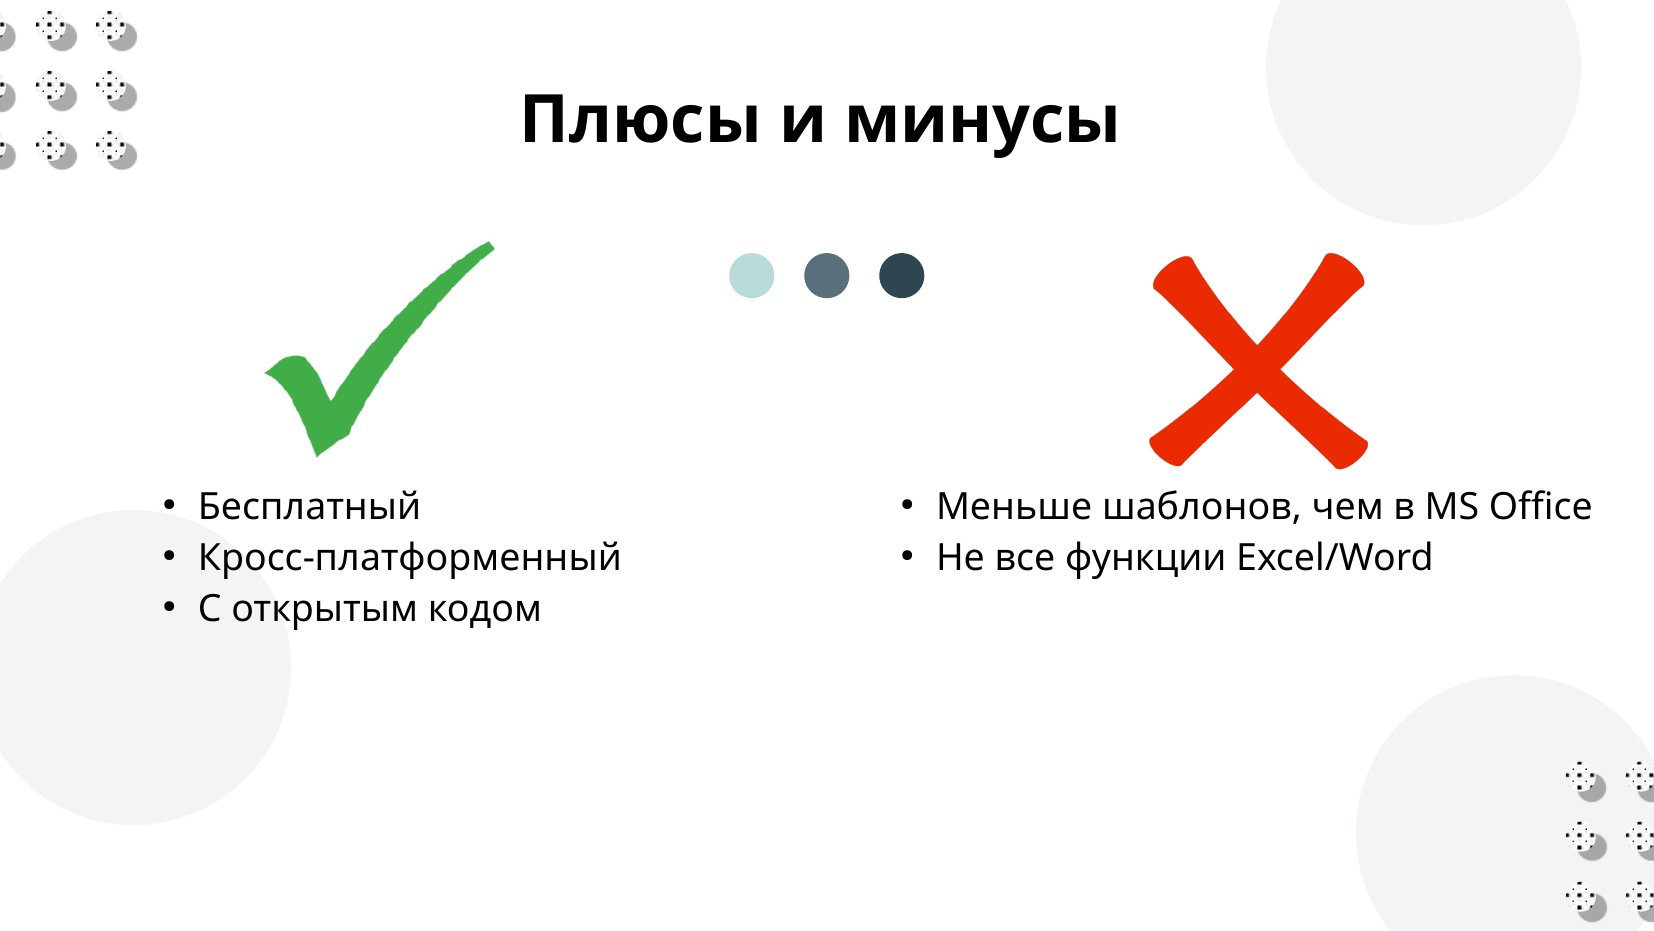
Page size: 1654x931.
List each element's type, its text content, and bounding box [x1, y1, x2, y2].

text_box [879, 253, 925, 299]
picture [35, 70, 66, 101]
title Плюсы и минусы [76, 38, 1565, 194]
picture [1625, 821, 1654, 852]
text_box Меньше шаблонов, чем в MS Office Не все функции Excel/Word [885, 472, 1625, 886]
picture [1625, 881, 1654, 912]
text_box [804, 253, 850, 299]
text_box [729, 253, 775, 299]
picture [1092, 220, 1425, 472]
picture [95, 10, 126, 38]
picture [1565, 886, 1596, 912]
picture [206, 177, 552, 472]
text_box Бесплатный Кросс-платформенный С открытым кодом [147, 472, 768, 886]
picture [35, 130, 67, 161]
picture [0, 133, 7, 159]
picture [0, 74, 6, 99]
picture [1625, 761, 1654, 792]
picture [35, 10, 66, 41]
picture [0, 13, 6, 38]
